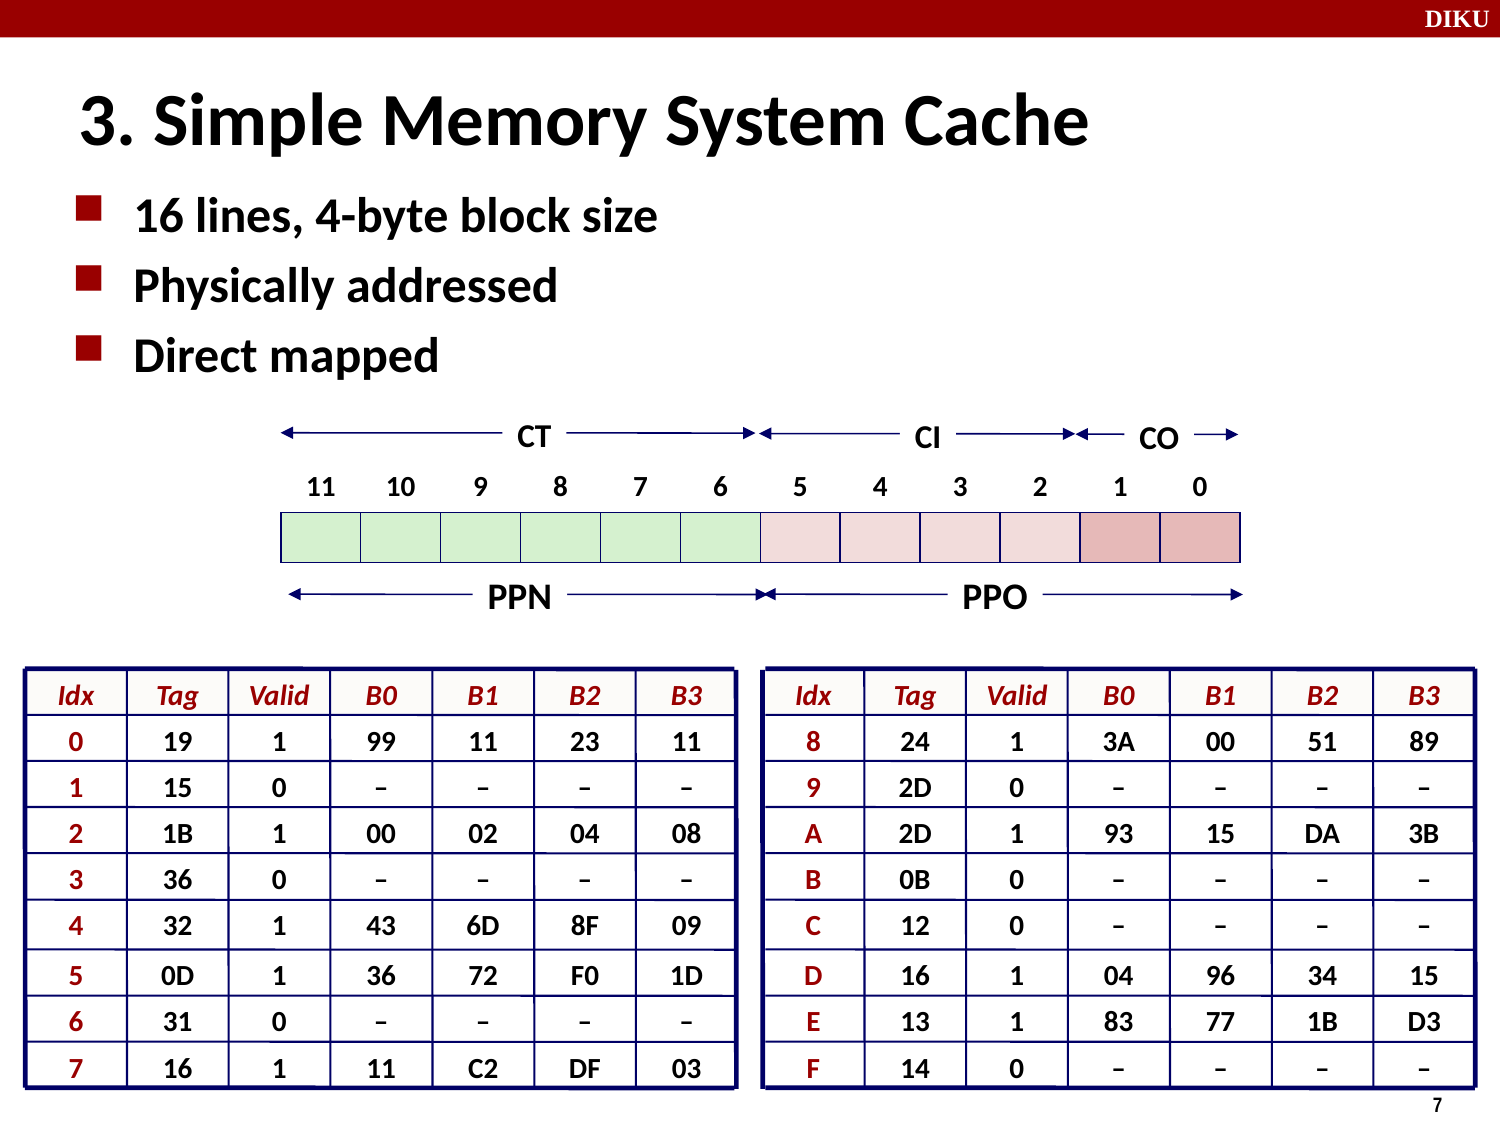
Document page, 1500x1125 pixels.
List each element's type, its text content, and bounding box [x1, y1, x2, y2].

text_box Valid [967, 672, 1066, 713]
text_box CO [1124, 413, 1194, 469]
text_box 11 [637, 717, 733, 760]
text_box 1 [230, 951, 329, 994]
text_box 4 [840, 462, 920, 513]
text_box 32 [128, 901, 227, 948]
text_box 77 [1171, 997, 1270, 1040]
text_box Idx [28, 672, 125, 713]
text_box Valid [230, 672, 329, 713]
text_box 3B [1375, 809, 1472, 852]
text_box 11 [434, 717, 533, 760]
text_box – [1375, 855, 1472, 898]
text_box 16 lines, 4-byte block size Physically addressed Direct mapped [62, 175, 1425, 413]
text_box 7 [600, 462, 680, 513]
text_box 6 [680, 462, 760, 513]
text_box 16 [129, 1043, 227, 1085]
text_box – [434, 763, 533, 806]
text_box DA [1273, 809, 1372, 852]
text_box 23 [536, 717, 634, 760]
text_box D3 [1375, 997, 1472, 1040]
text_box B0 [332, 672, 431, 713]
text_box 1 [230, 809, 329, 852]
text_box C2 [434, 1043, 533, 1085]
text_box – [1069, 763, 1168, 806]
text_box – [1069, 855, 1168, 898]
text_box – [1171, 855, 1270, 898]
text_box 12 [866, 901, 965, 948]
text_box 1B [128, 809, 227, 852]
text_box 1 [967, 716, 1066, 759]
text_box 00 [1171, 717, 1270, 760]
text_box 1 [968, 951, 1066, 994]
text_box 31 [129, 997, 227, 1040]
text_box 9 [765, 762, 863, 805]
text_box – [1069, 901, 1168, 948]
text_box 0 [967, 763, 1066, 806]
text_box 10 [360, 462, 440, 513]
text_box CI [899, 413, 956, 468]
text_box 04 [536, 809, 634, 852]
text_box 00 [332, 809, 431, 852]
text_box – [1273, 763, 1372, 806]
text_box – [434, 997, 533, 1040]
text_box B2 [536, 672, 634, 714]
text_box 11 [332, 1043, 431, 1085]
text_box 36 [332, 951, 431, 994]
text_box 0 [230, 997, 329, 1040]
text_box 0 [968, 1043, 1066, 1085]
text_box 0 [968, 855, 1066, 898]
text_box – [536, 997, 634, 1040]
text_box 8F [536, 901, 634, 948]
text_box – [332, 997, 431, 1040]
text_box 1B [1273, 997, 1372, 1040]
text_box – [332, 763, 431, 806]
text_box 0 [230, 855, 329, 898]
text_box 51 [1273, 717, 1372, 760]
text_box 34 [1273, 951, 1372, 994]
text_box B3 [1375, 672, 1472, 714]
text_box 7 [28, 1043, 125, 1085]
text_box 0B [866, 855, 964, 898]
text_box 3A [1069, 716, 1168, 760]
text_box 15 [1171, 809, 1270, 852]
text_box 1D [637, 951, 733, 994]
text_box 3 [920, 462, 1000, 513]
text_box 09 [637, 901, 733, 948]
text_box DF [536, 1043, 634, 1085]
text_box – [536, 855, 634, 898]
text_box – [332, 855, 431, 898]
text_box 89 [1375, 717, 1472, 760]
text_box 6 [28, 997, 125, 1040]
text_box 1 [1080, 462, 1160, 513]
text_box 14 [866, 1043, 965, 1085]
text_box 4 [28, 901, 125, 948]
text_box 0D [128, 951, 227, 994]
text_box 15 [1375, 951, 1472, 994]
text_box 72 [434, 951, 533, 994]
text_box – [434, 855, 533, 898]
text_box 93 [1069, 809, 1168, 852]
text_box B2 [1273, 672, 1372, 714]
text_box – [1069, 1043, 1168, 1085]
text_box – [1375, 1043, 1472, 1085]
text_box – [1273, 855, 1372, 898]
text_box 5 [760, 462, 840, 513]
text_box B1 [1171, 672, 1270, 713]
text_box 1 [967, 809, 1066, 852]
text_box 03 [637, 1043, 734, 1085]
text_box – [637, 763, 733, 806]
text_box 0 [28, 716, 125, 759]
text_box 1 [968, 997, 1066, 1040]
text_box – [1172, 1043, 1270, 1085]
text_box 0 [1160, 462, 1240, 513]
text_box 1 [230, 1043, 329, 1085]
text_box 1 [28, 762, 125, 805]
text_box 9 [440, 462, 520, 513]
text_box Idx [765, 672, 863, 713]
text_box 83 [1069, 997, 1168, 1040]
text_box – [1273, 901, 1372, 948]
text_box PPO [947, 570, 1043, 631]
text_box PPN [472, 570, 568, 631]
text_box Tag [128, 672, 227, 713]
text_box 2D [866, 762, 964, 806]
text_box 43 [332, 901, 431, 948]
text_box – [536, 763, 634, 806]
text_box 16 [866, 951, 965, 994]
text_box 3 [28, 855, 125, 898]
text_box 96 [1171, 951, 1270, 994]
text_box – [1273, 1043, 1372, 1085]
text_box 6D [434, 901, 533, 948]
text_box F [766, 1043, 863, 1085]
text_box – [637, 997, 733, 1040]
text_box – [1375, 763, 1472, 806]
text_box 1 [230, 901, 329, 948]
text_box 2D [866, 809, 964, 852]
text_box 3. Simple Memory System Cache [63, 68, 1259, 163]
text_box E [766, 997, 863, 1040]
text_box F0 [536, 951, 634, 994]
text_box 8 [520, 462, 600, 513]
text_box 99 [332, 716, 431, 760]
text_box 24 [866, 716, 964, 759]
text_box A [765, 809, 863, 852]
text_box 13 [866, 997, 965, 1040]
text_box B3 [637, 672, 733, 714]
text_box C [765, 901, 863, 948]
text_box 36 [128, 855, 227, 898]
text_box [280, 513, 1240, 563]
text_box B0 [1069, 672, 1168, 713]
text_box Tag [866, 672, 964, 713]
text_box 02 [434, 809, 533, 852]
text_box 2 [28, 809, 125, 852]
text_box 0 [968, 901, 1066, 948]
text_box CT [502, 412, 567, 467]
text_box 08 [637, 809, 733, 852]
text_box B1 [434, 672, 533, 713]
text_box 0 [230, 763, 329, 806]
text_box 2 [1000, 462, 1080, 513]
text_box 5 [28, 951, 125, 994]
text_box D [765, 951, 863, 994]
text_box 11 [280, 462, 360, 513]
text_box – [1375, 901, 1472, 948]
text_box B [765, 855, 863, 898]
text_box – [1171, 901, 1270, 948]
text_box 19 [128, 716, 227, 759]
text_box 8 [765, 716, 863, 759]
text_box – [637, 855, 733, 898]
text_box – [1171, 763, 1270, 806]
text_box 04 [1069, 951, 1168, 994]
text_box 15 [128, 762, 227, 806]
text_box 1 [230, 716, 329, 759]
